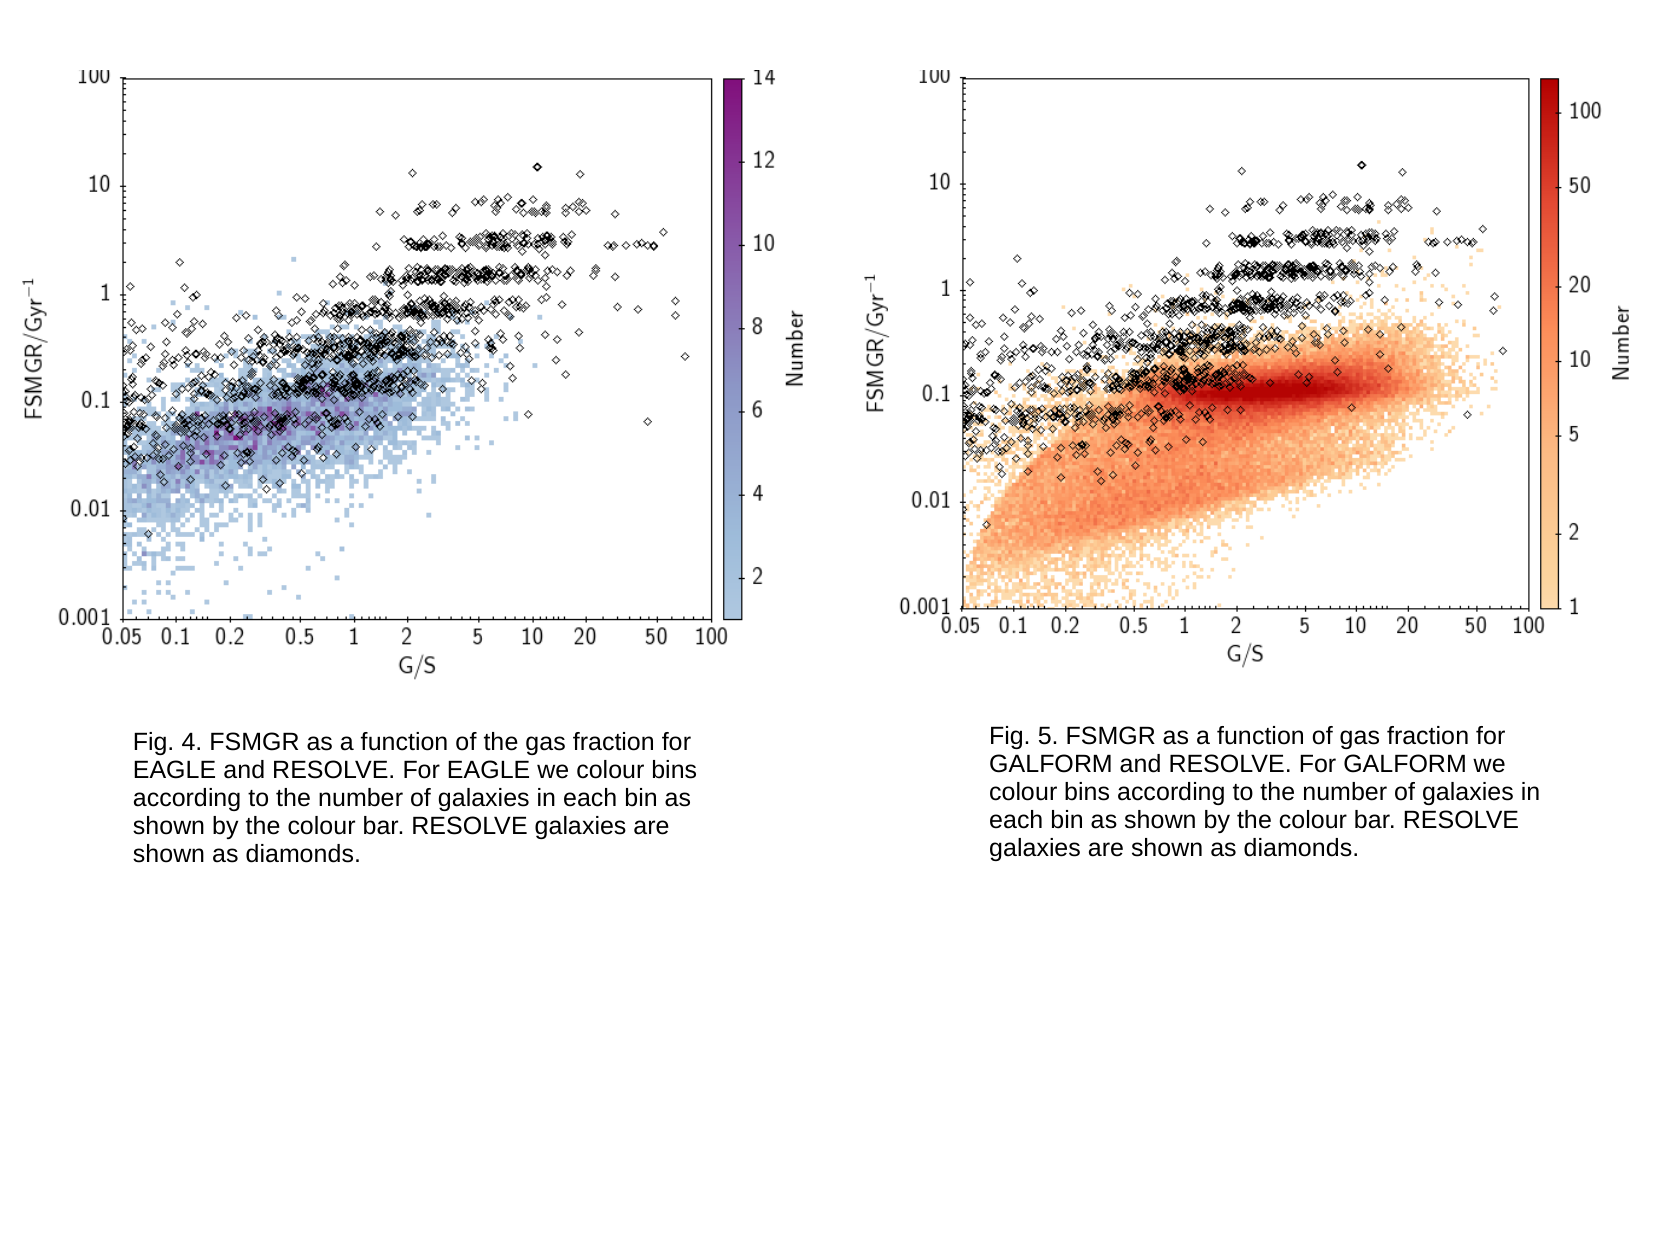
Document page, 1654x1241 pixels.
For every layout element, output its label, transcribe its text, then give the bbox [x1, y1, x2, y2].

text_box Fig. 5. FSMGR as a function of gas fraction for GALFORM and RESOLVE. For GALFORM we colour bins according to the number of galaxies in each bin as shown by the colour bar. RESOLVE galaxies are shown as diamonds. [974, 714, 1577, 871]
picture [20, 70, 804, 683]
text_box Fig. 4. FSMGR as a function of the gas fraction for EAGLE and RESOLVE. For EAGLE we colour bins according to the number of galaxies in each bin as shown by the colour bar. RESOLVE galaxies are shown as diamonds. [118, 720, 721, 877]
picture [862, 70, 1630, 671]
